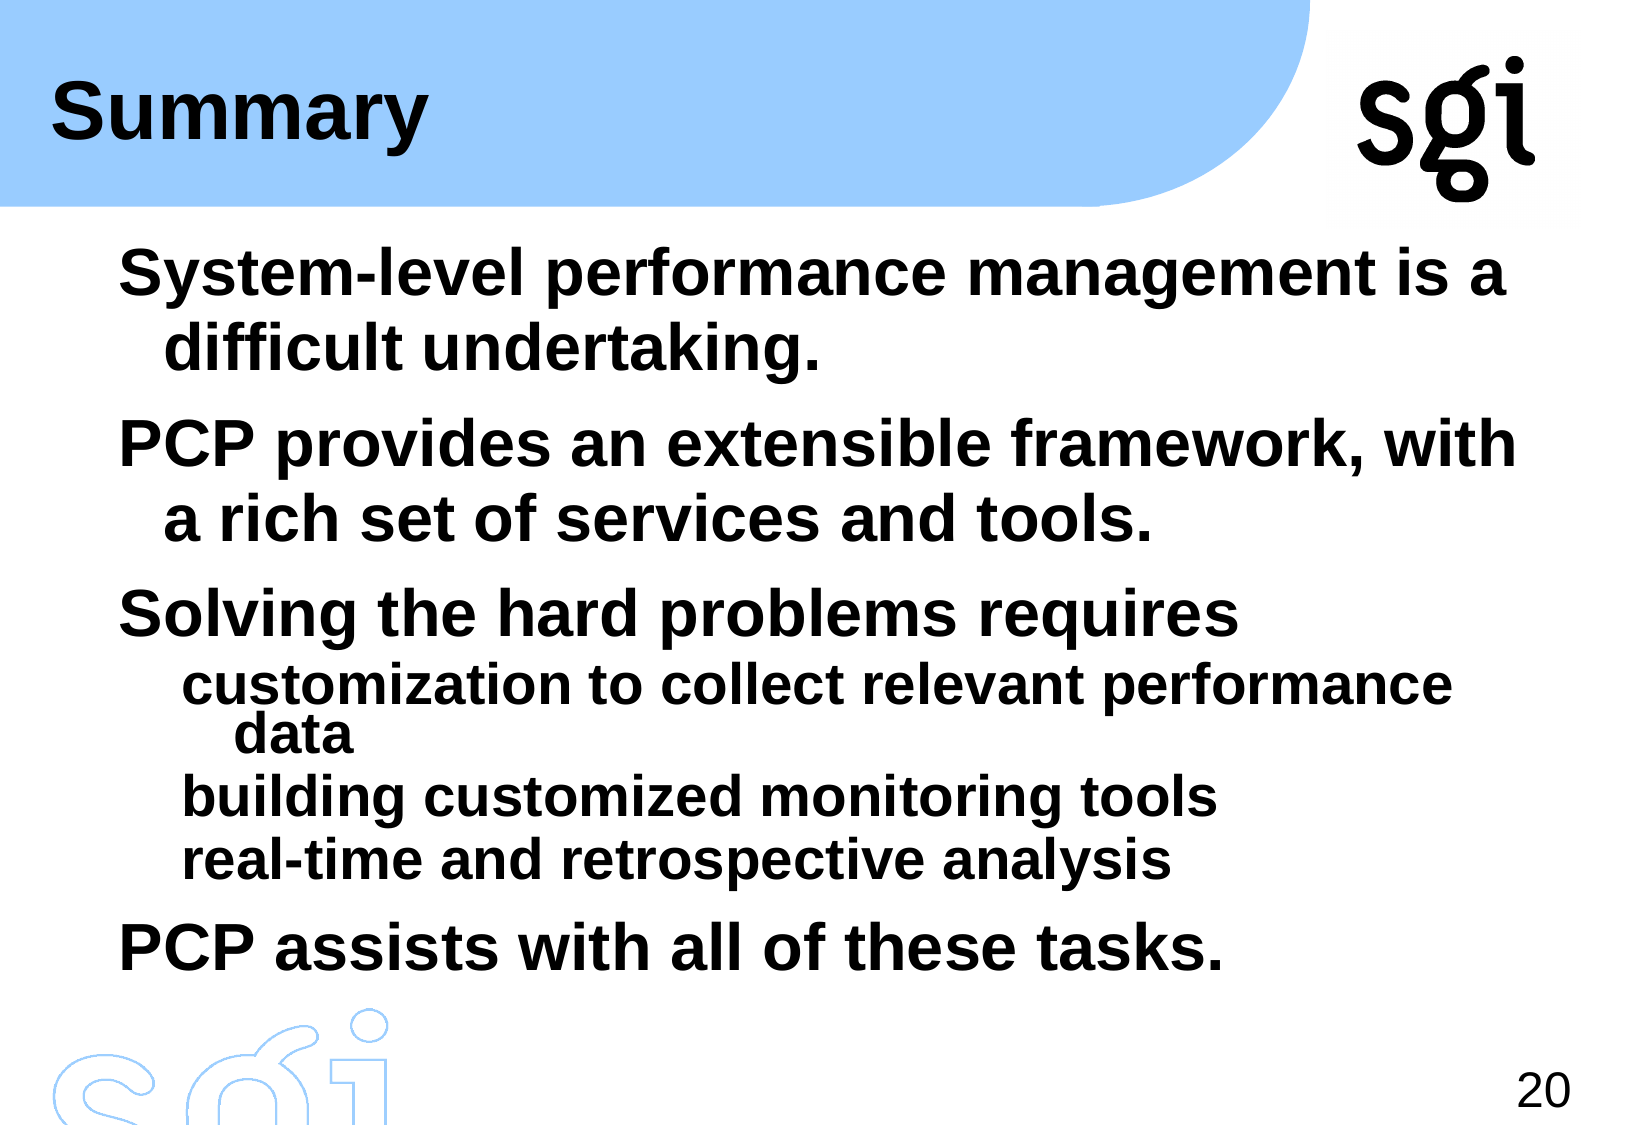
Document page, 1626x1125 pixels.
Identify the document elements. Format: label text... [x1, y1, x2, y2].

list System-level performance management is a difficult undertaking. PCP provides an extensible framework, with a rich set of services and tools. Solving the hard problems requires customization to collect relevant performance data building customized monitoring tools real-time and retrospective analysis PCP assists with all of these tasks. [87, 228, 1538, 1038]
title Summary [36, 33, 1318, 199]
